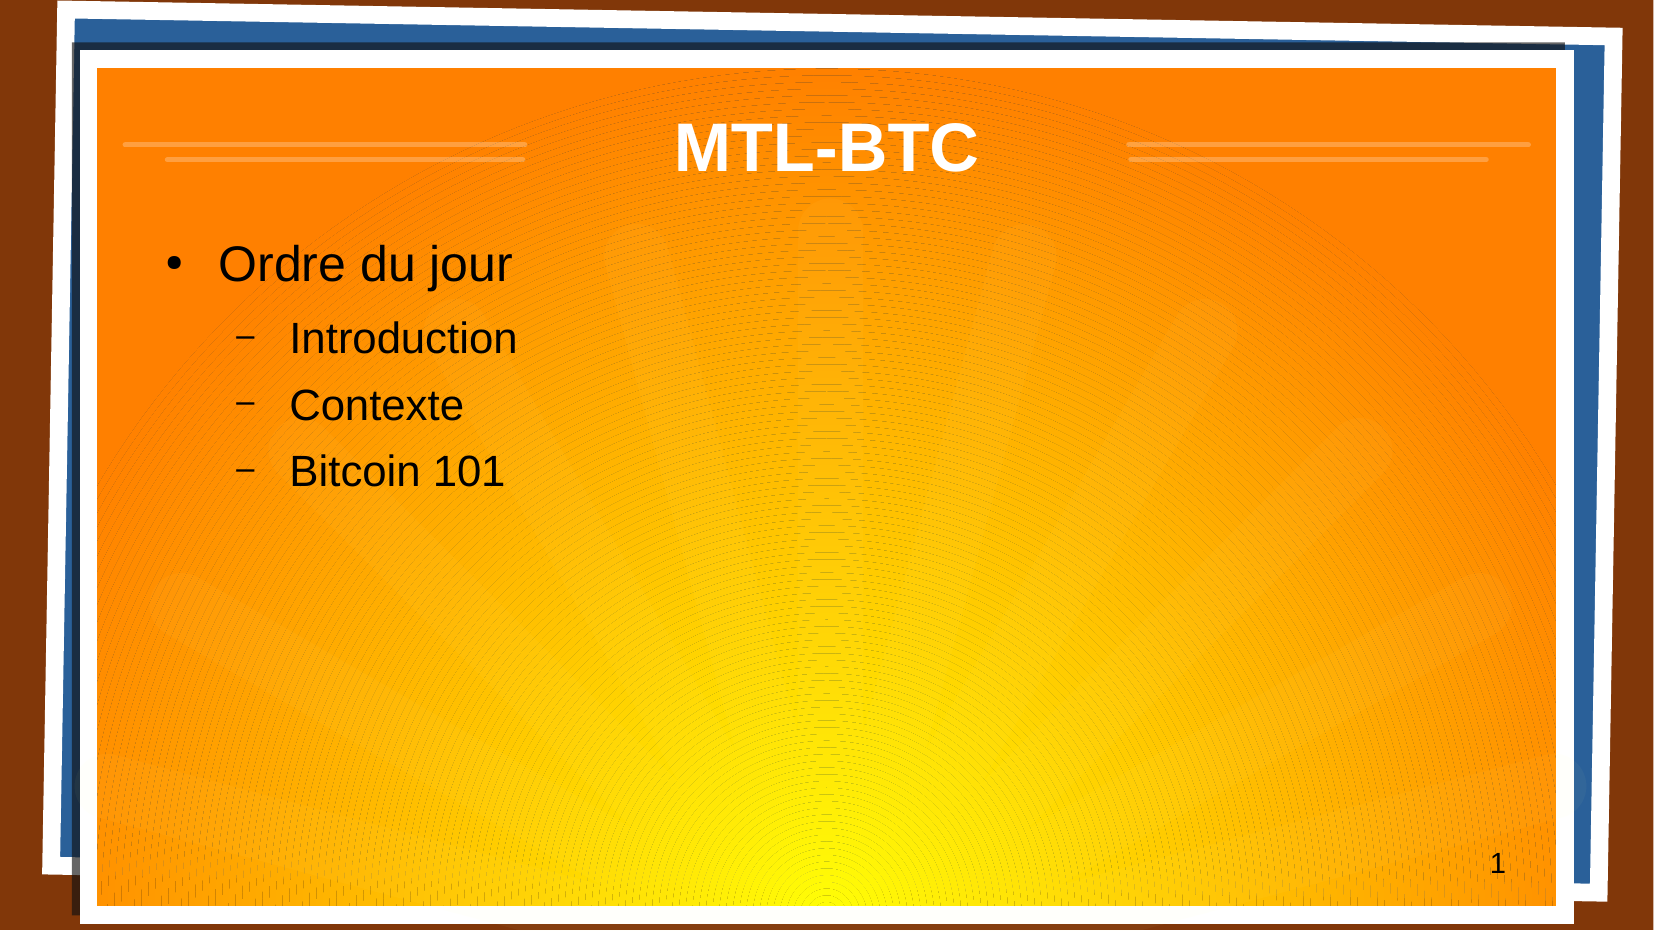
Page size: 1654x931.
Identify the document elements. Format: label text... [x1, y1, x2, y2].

list Ordre du jour Introduction Contexte Bitcoin 101 [147, 236, 1506, 827]
title MTL-BTC [531, 73, 1123, 222]
